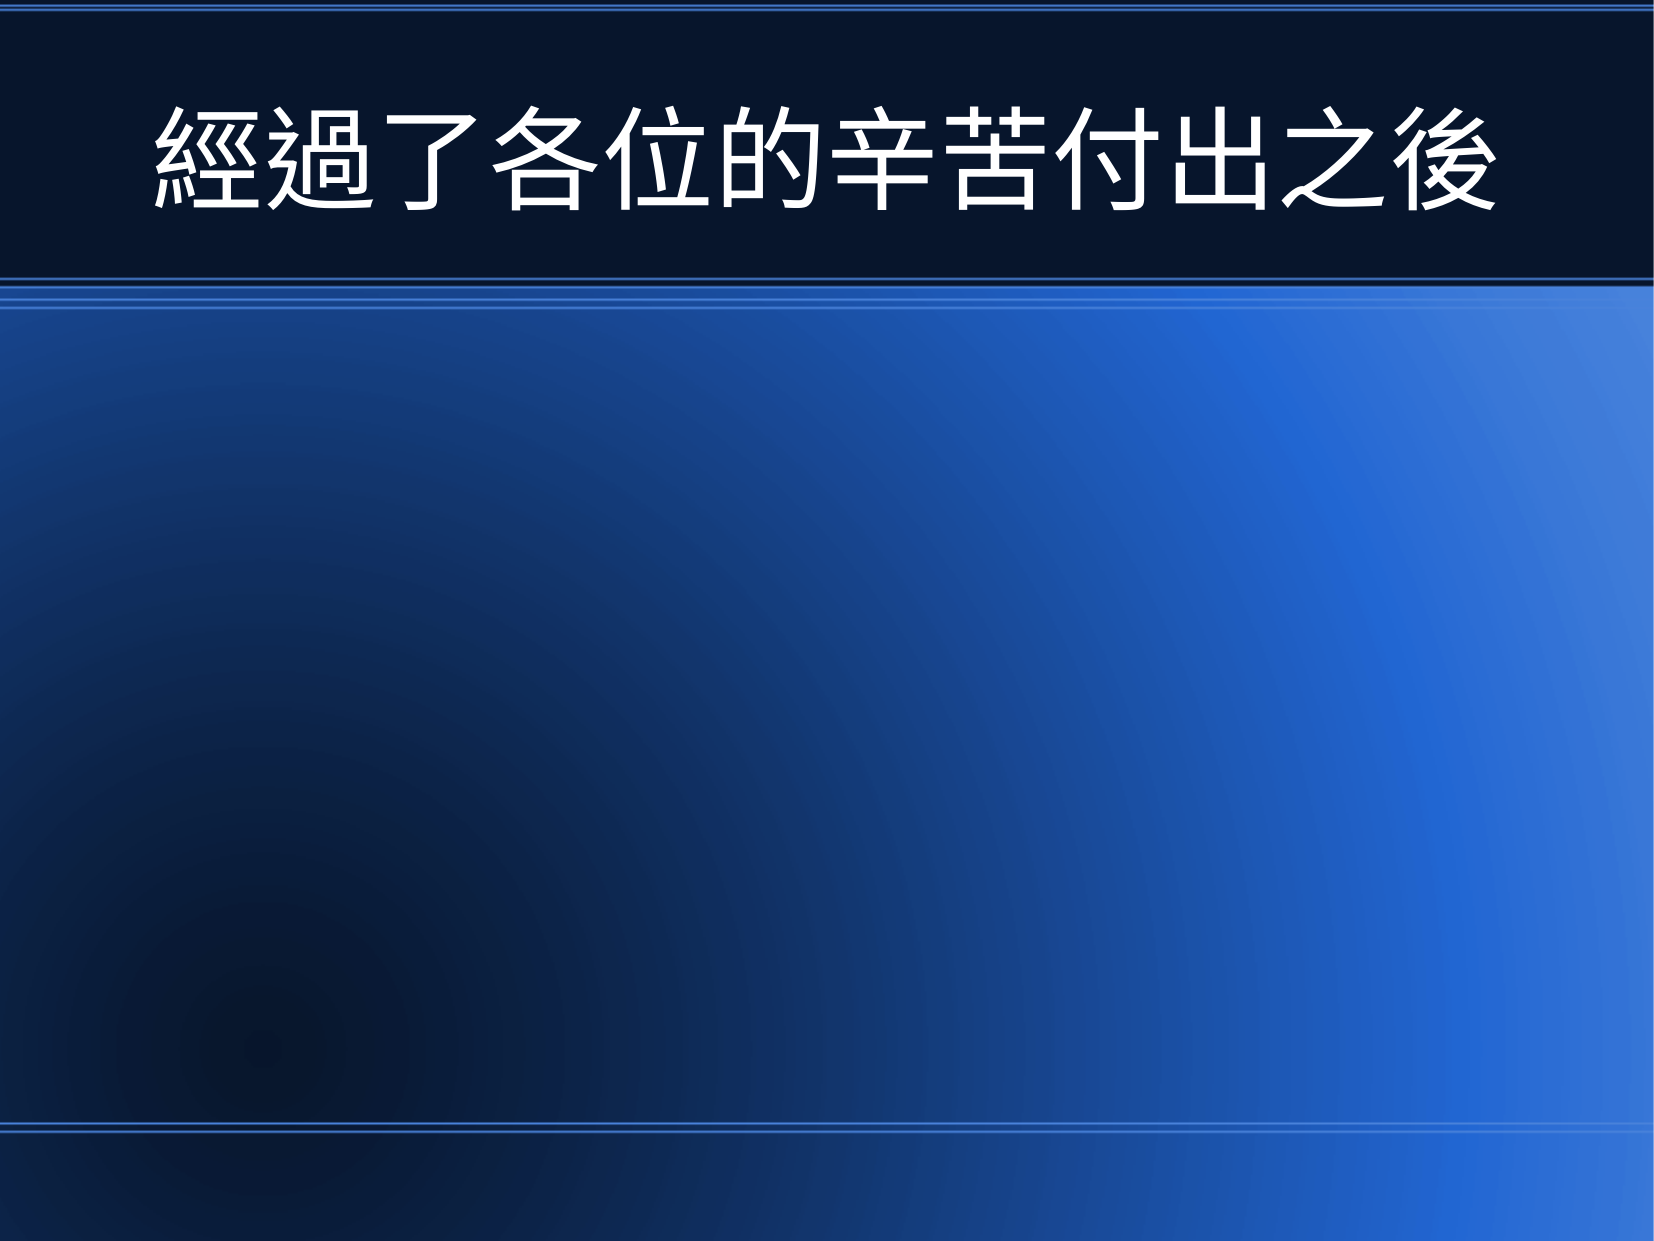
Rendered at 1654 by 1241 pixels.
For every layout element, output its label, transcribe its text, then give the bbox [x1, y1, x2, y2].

title 經過了各位的辛苦付出之後 [82, 49, 1571, 257]
picture [0, 0, 1654, 1241]
